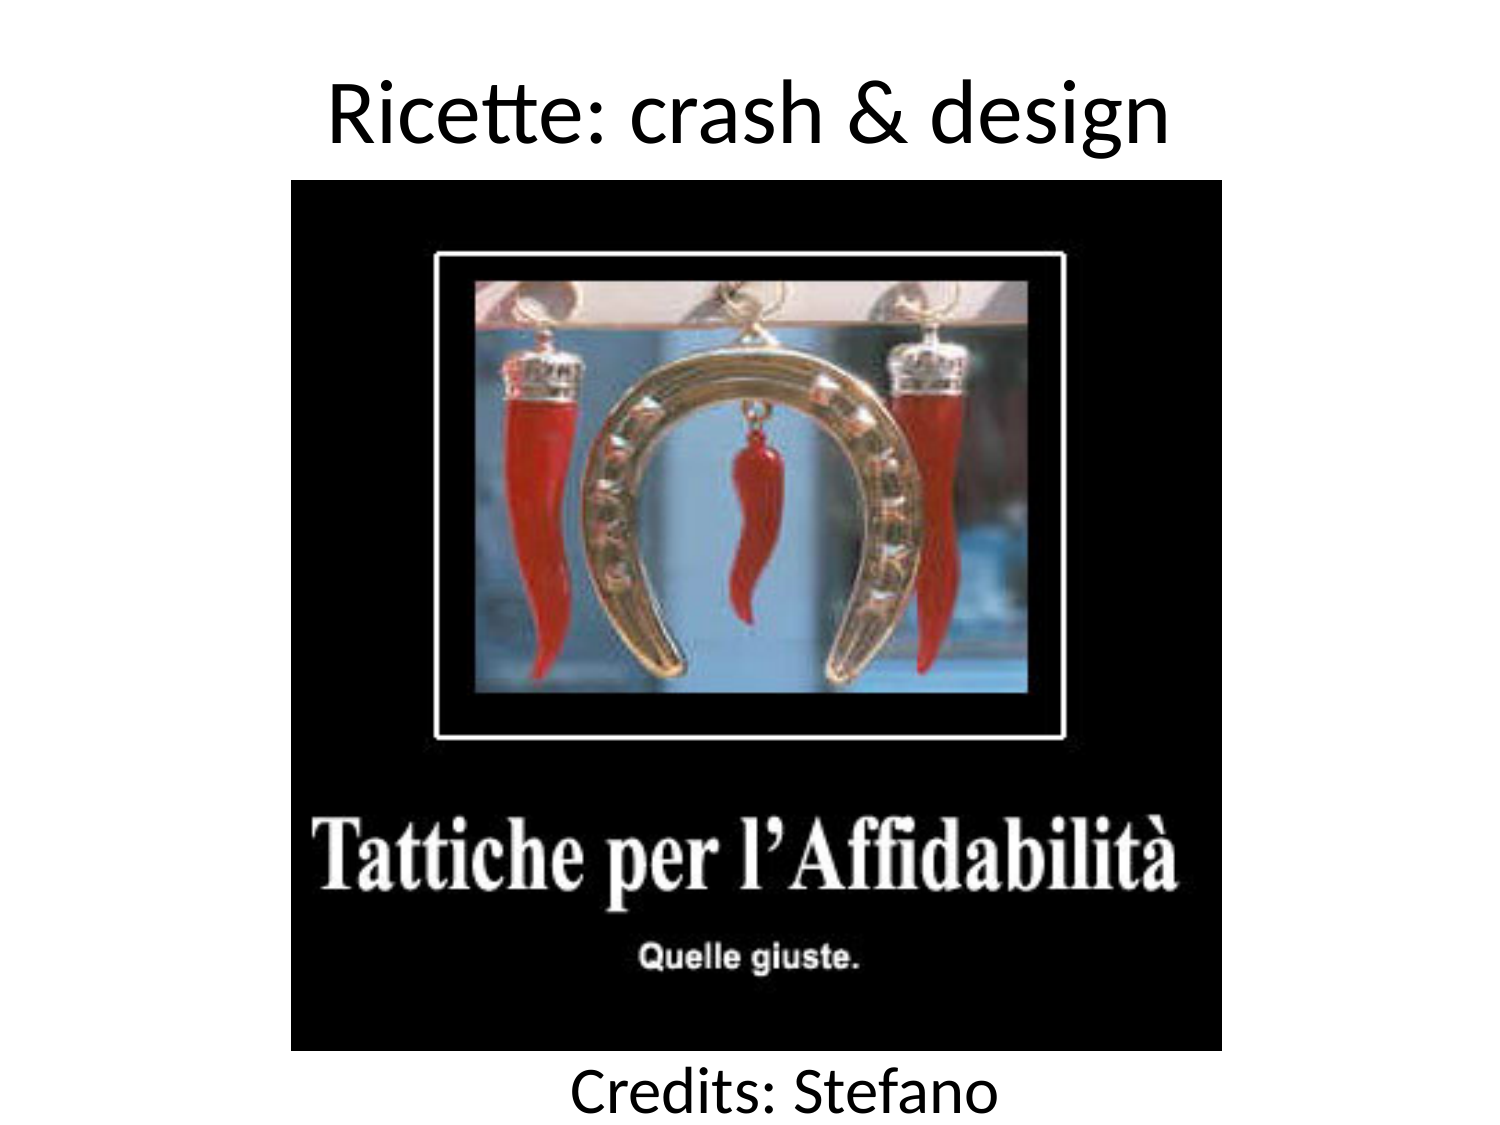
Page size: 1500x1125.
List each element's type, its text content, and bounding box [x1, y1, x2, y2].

picture [291, 180, 1222, 1051]
list Credits: Stefano [307, 930, 1263, 1004]
title Ricette: crash & design [74, 44, 1425, 233]
